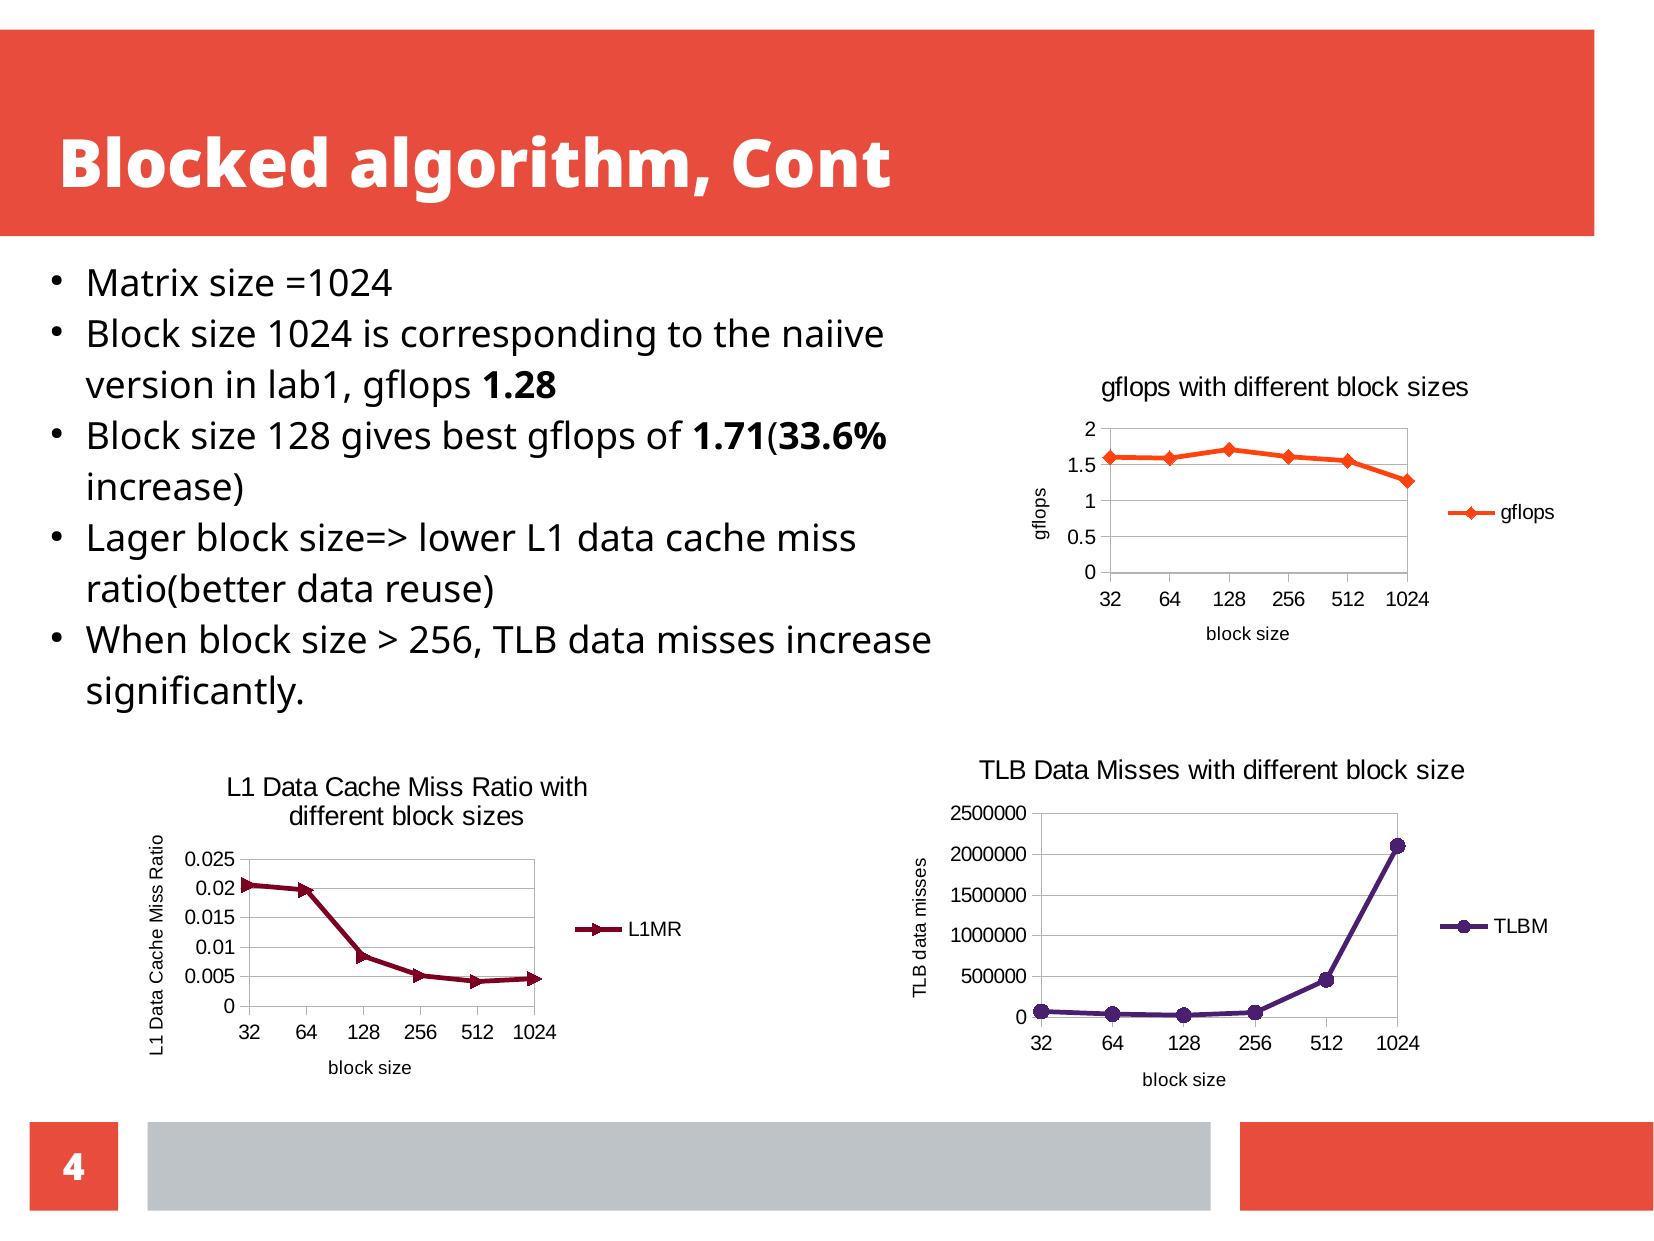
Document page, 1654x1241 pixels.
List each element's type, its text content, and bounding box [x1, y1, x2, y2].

title Blocked algorithm, Cont [59, 59, 1595, 207]
chart [1013, 350, 1575, 676]
chart [113, 749, 701, 1110]
chart [876, 732, 1568, 1122]
text_box Matrix size =1024 Block size 1024 is corresponding to the naiive version in lab1, gflops 1.28 Block size 128 gives best gflops of 1.71(33.6% increase) Lager block size=> lower L1 data cache miss ratio(better data reuse) When block size > 256, TLB data misses increase significantly. [35, 249, 1013, 742]
